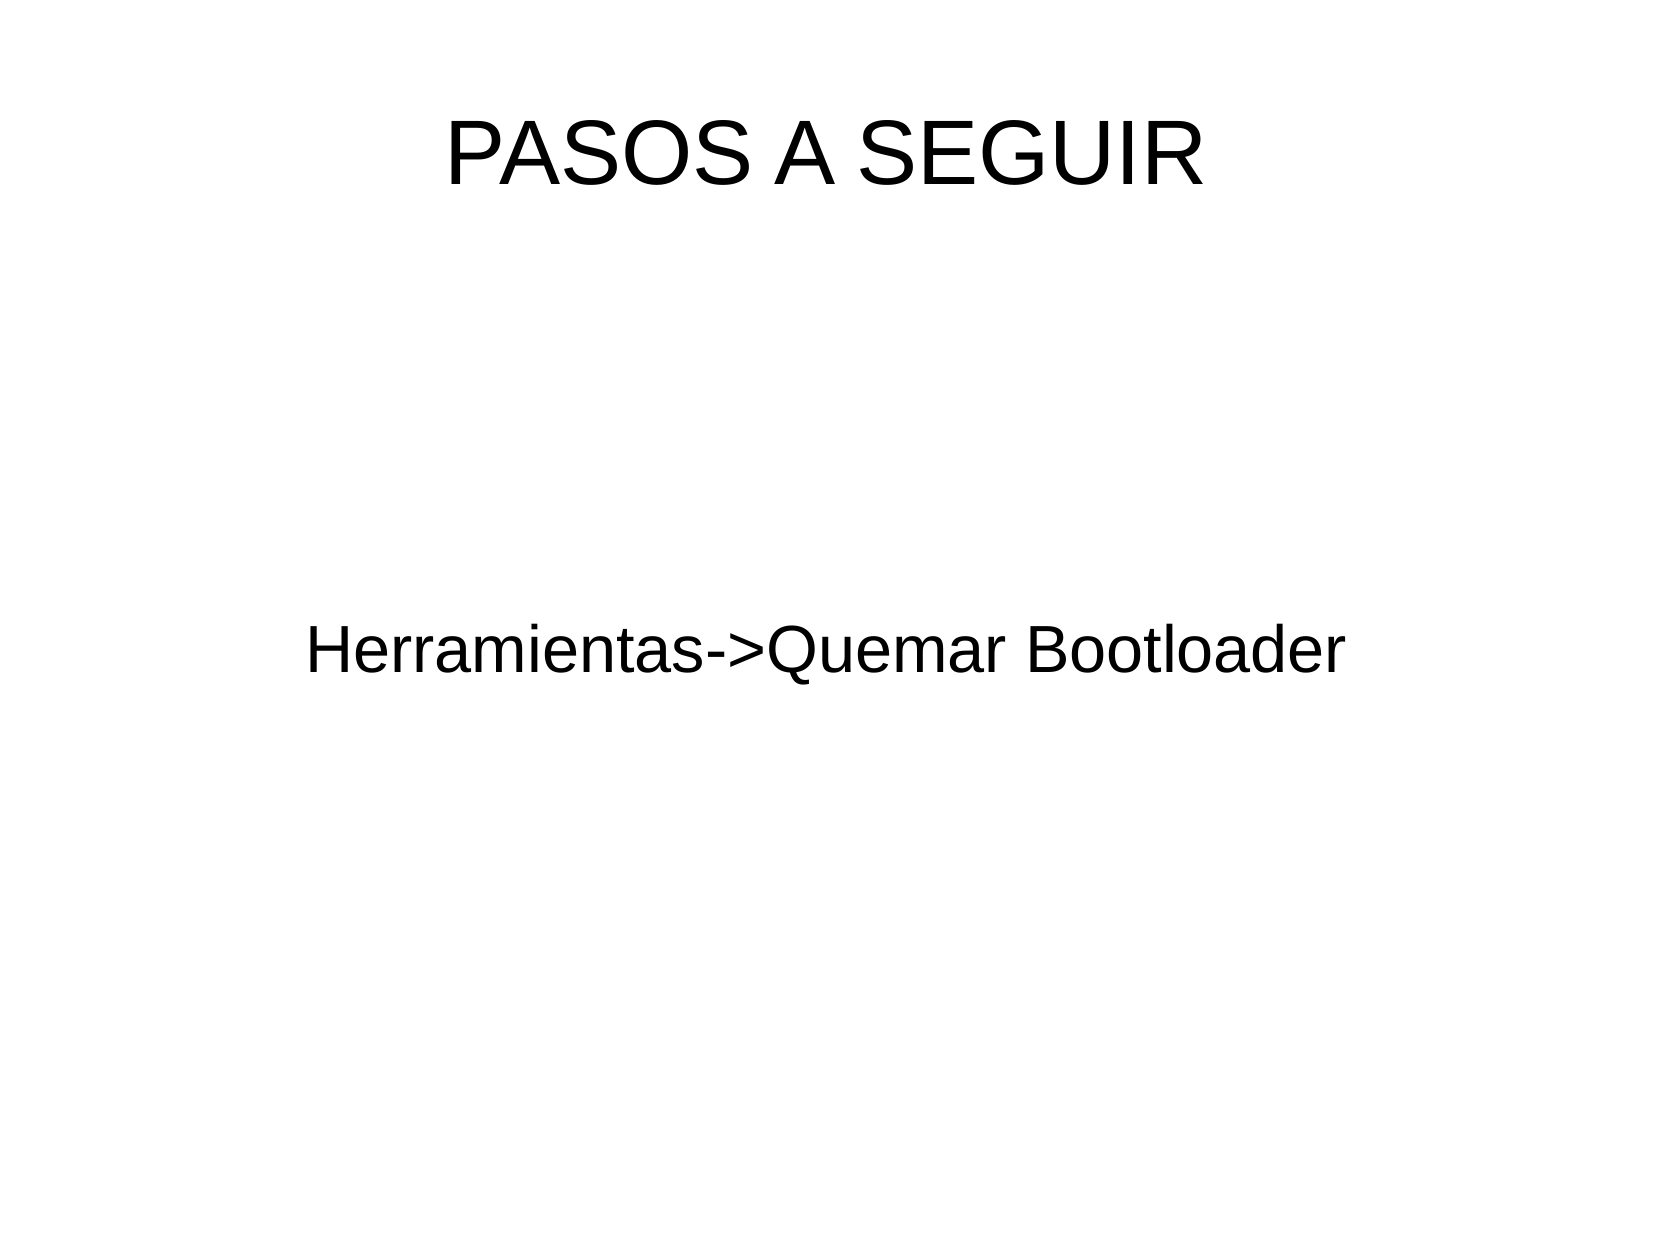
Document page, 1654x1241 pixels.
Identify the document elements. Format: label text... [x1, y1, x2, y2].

title PASOS A SEGUIR [82, 49, 1571, 257]
subtitle Herramientas->Quemar Bootloader [82, 290, 1571, 1010]
